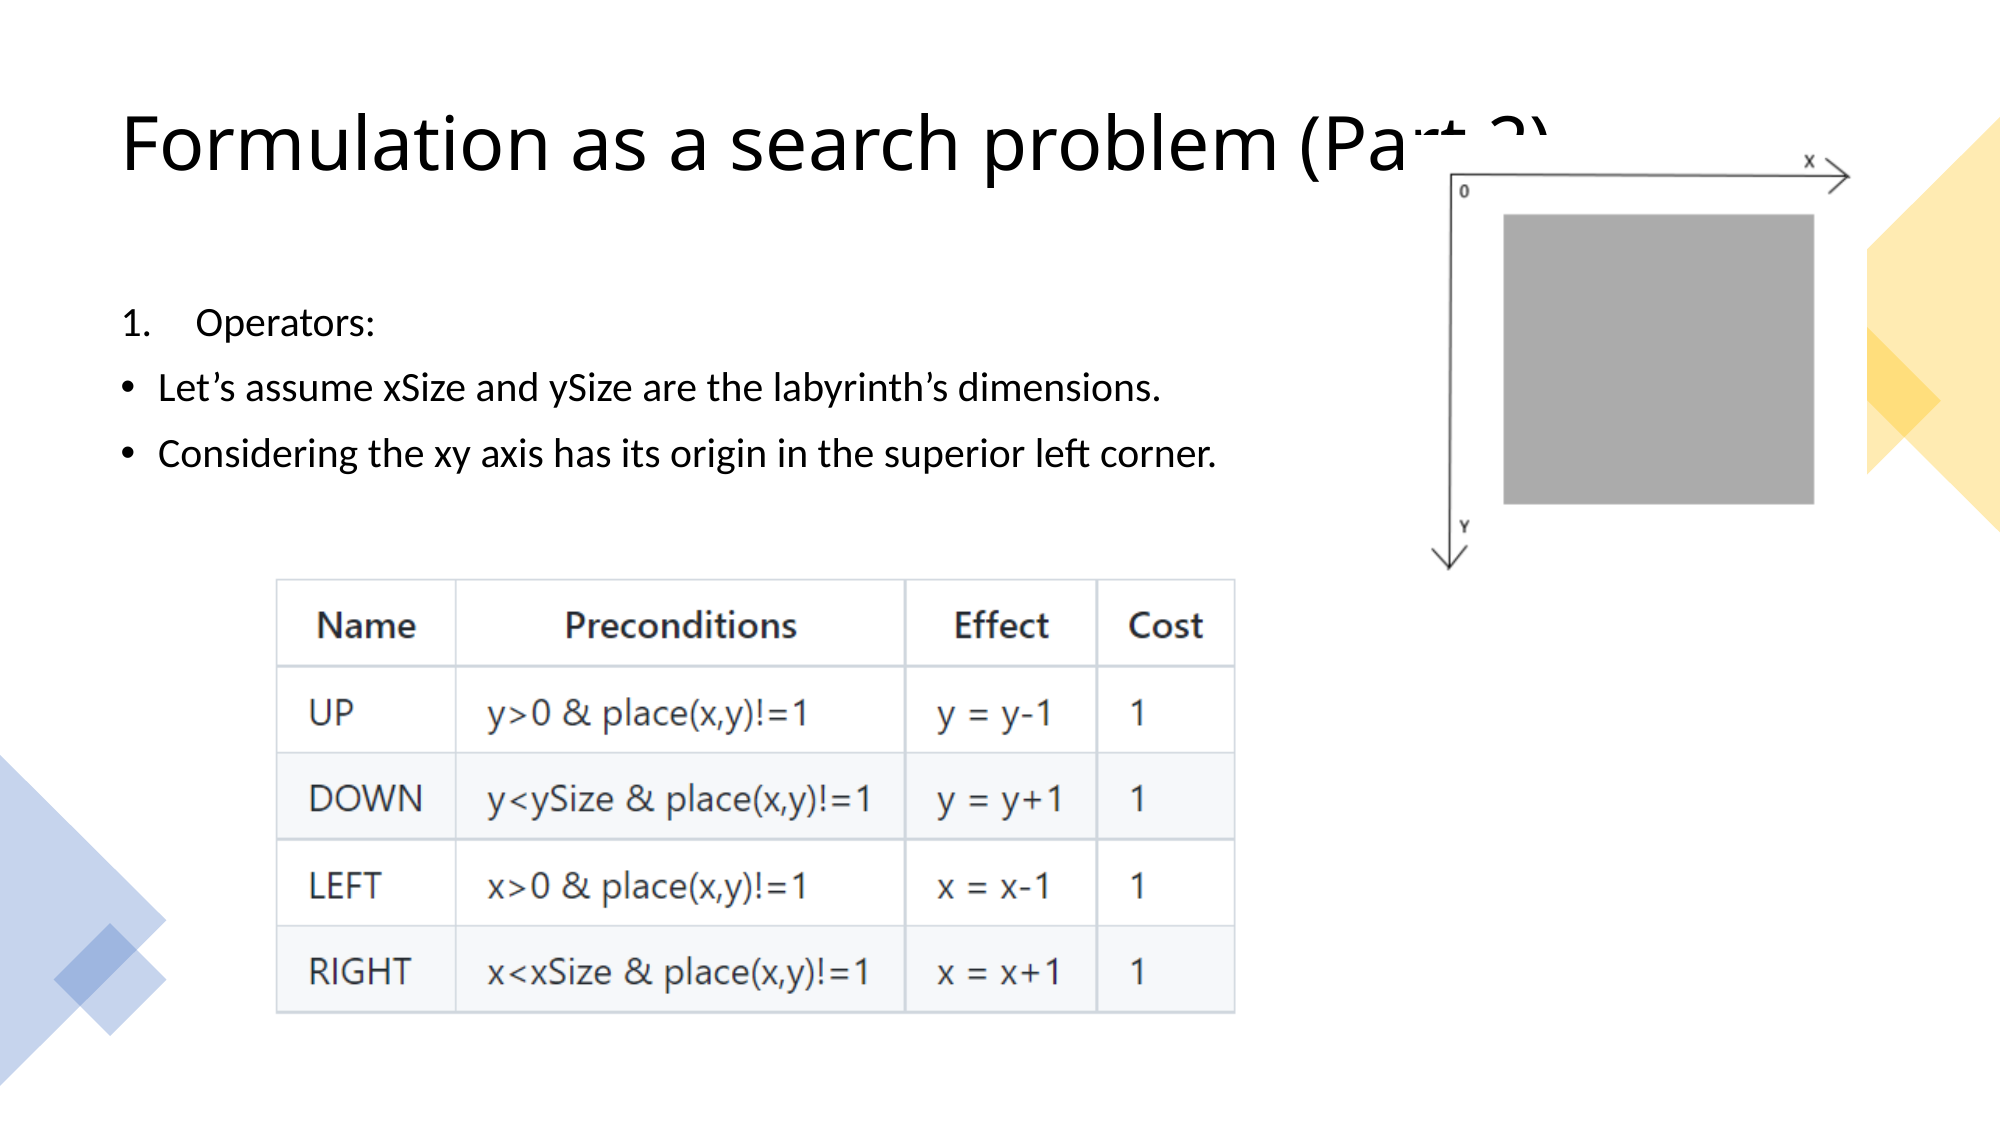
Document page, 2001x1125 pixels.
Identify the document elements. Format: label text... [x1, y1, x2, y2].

list Operators: Let’s assume xSize and ySize are the labyrinth’s dimensions. Considering the xy axis has its origin in the superior left corner. [105, 292, 1895, 1014]
picture [259, 562, 1256, 1036]
title Formulation as a search problem (Part 2) [105, 52, 1895, 240]
text_box [0, 0, 2000, 1125]
picture [1409, 135, 1867, 577]
